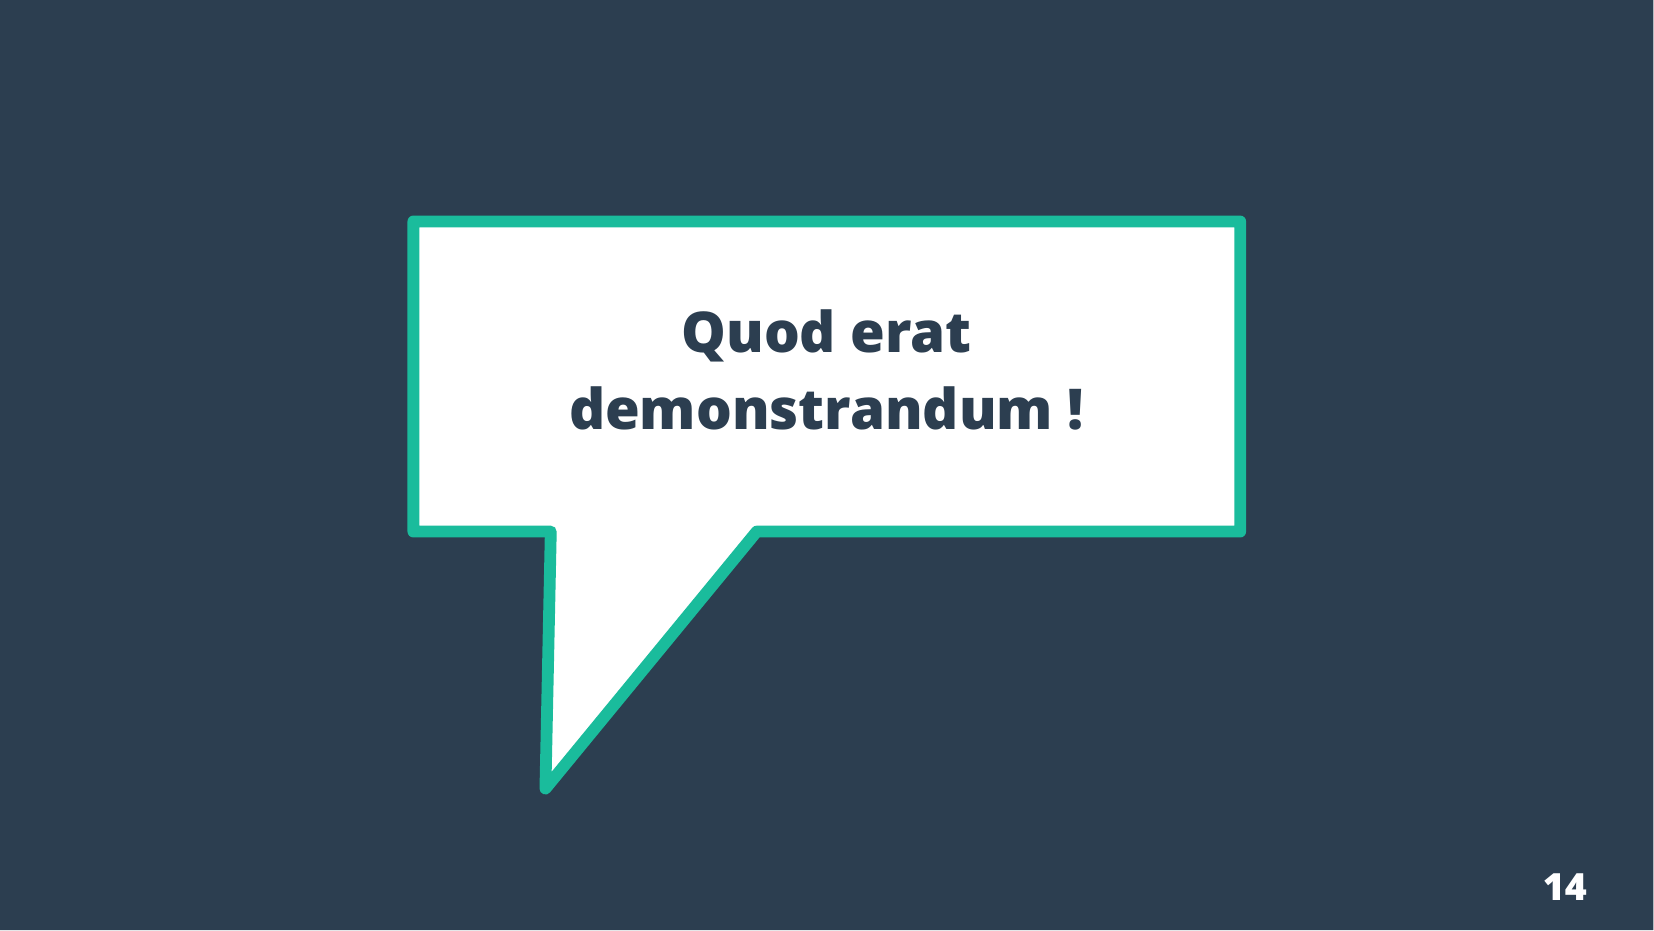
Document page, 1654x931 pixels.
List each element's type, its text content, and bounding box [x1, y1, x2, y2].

title Quod erat demonstrandum ! [442, 236, 1211, 502]
